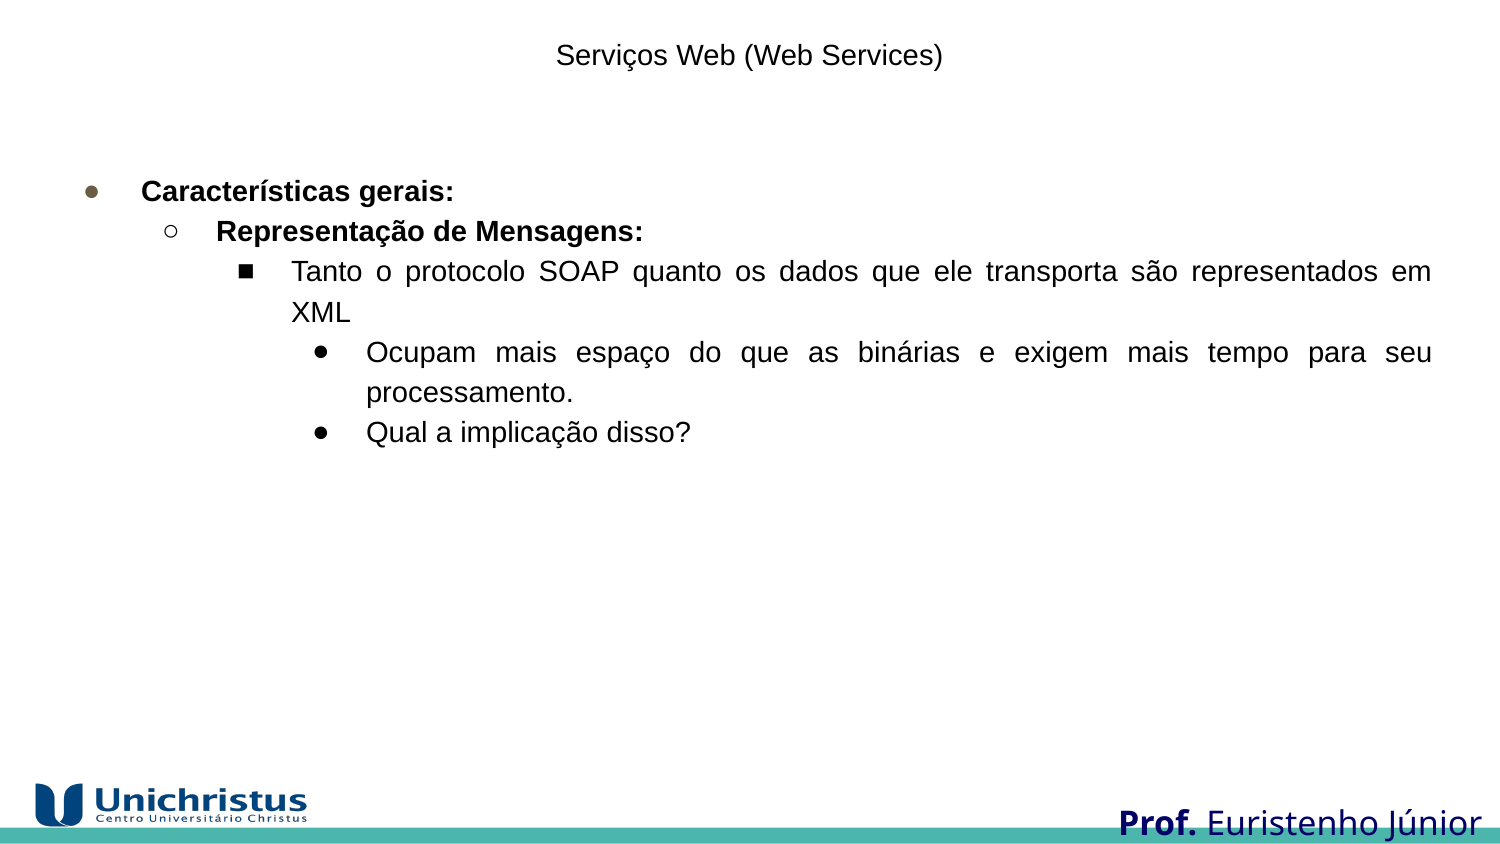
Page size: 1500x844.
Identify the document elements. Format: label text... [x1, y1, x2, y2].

text_box Prof. Euristenho Júnior [1103, 791, 1500, 844]
title Serviços Web (Web Services) [51, 20, 1449, 137]
list Características gerais: Representação de Mensagens: Tanto o protocolo SOAP quanto os dados que ele transporta são representados em XML Ocupam mais espaço do que as binárias e exigem mais tempo para seu processamento. Qual a implicação disso? [51, 152, 1449, 750]
picture [31, 781, 311, 828]
